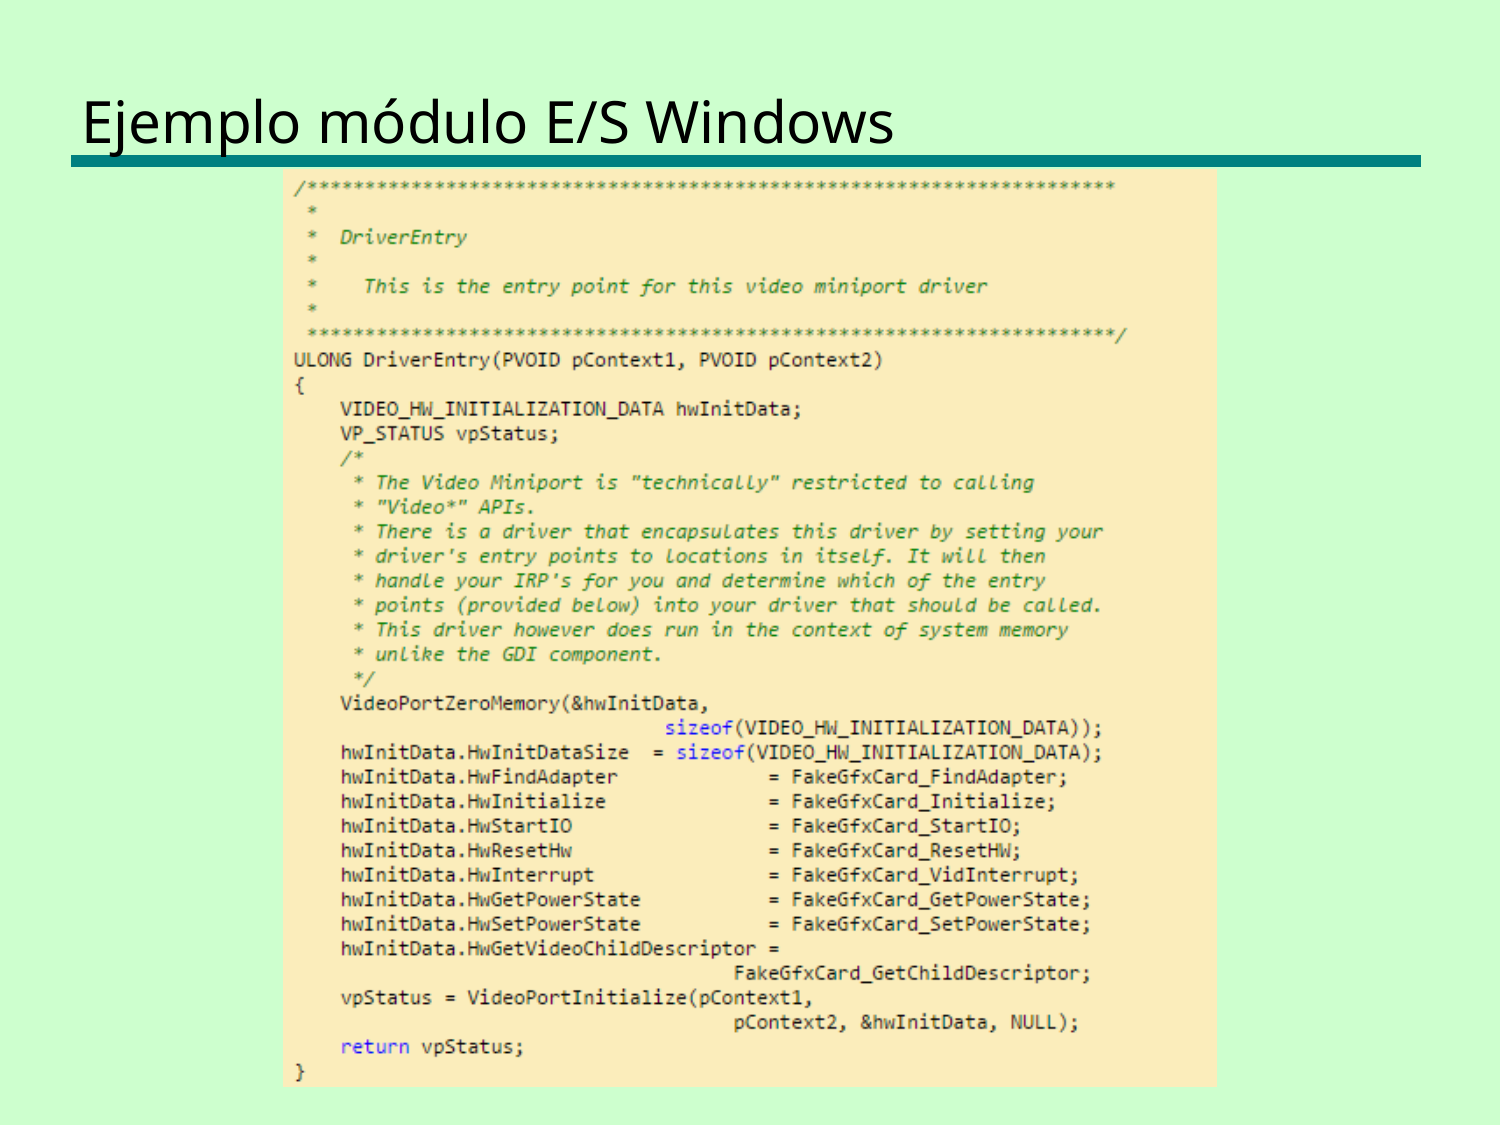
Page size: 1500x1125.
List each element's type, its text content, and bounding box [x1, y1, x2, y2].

picture [283, 169, 1217, 1087]
title Ejemplo módulo E/S Windows [66, 24, 1413, 163]
